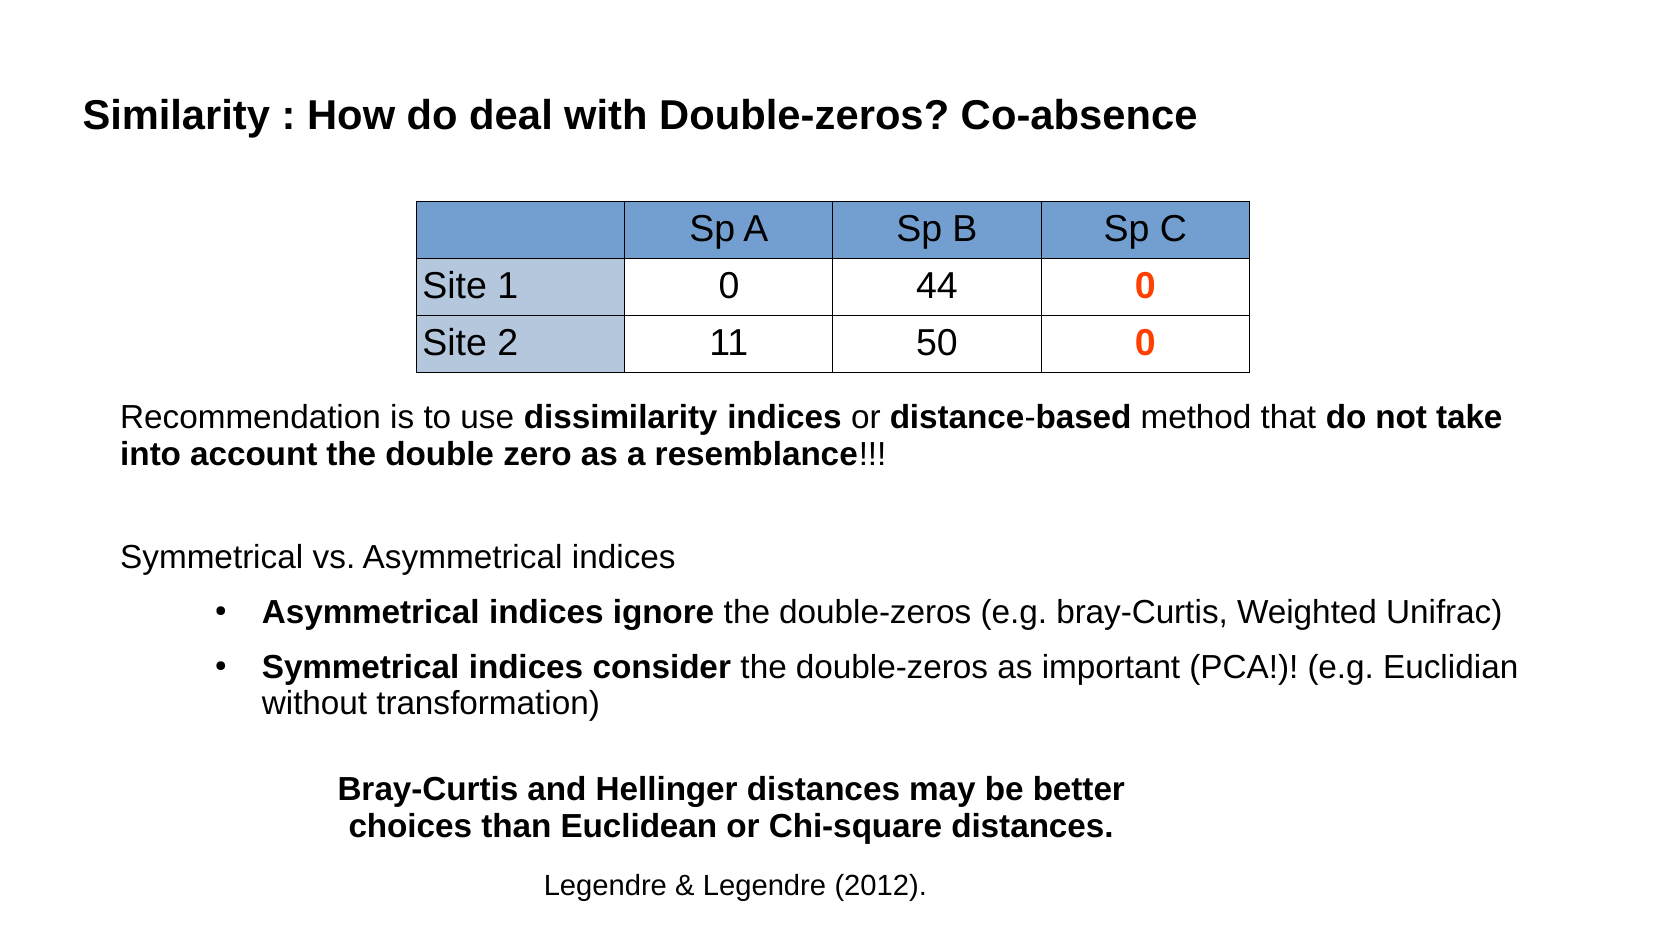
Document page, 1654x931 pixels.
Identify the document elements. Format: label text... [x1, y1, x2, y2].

text_box Bray-Curtis and Hellinger distances may be better choices than Euclidean or Chi-square distances. Legendre & Legendre (2012). [263, 762, 1201, 909]
table_header Sp C [1042, 202, 1249, 258]
table_header Sp A [625, 202, 832, 258]
table_cell Site 2 [417, 316, 624, 372]
table_cell 0 [1042, 316, 1249, 372]
table_cell 0 [625, 259, 832, 315]
table_cell Site 1 [417, 259, 624, 315]
table_header Sp B [833, 202, 1041, 258]
table_cell 50 [833, 316, 1041, 372]
list Recommendation is to use dissimilarity indices or distance-based method that do not take into account the double zero as a resemblance!!! Symmetrical vs. Asymmetrical indices Asymmetrical indices ignore the double-zeros (e.g. bray-Curtis, Weighted Unifrac) Symmetrical indices consider the double-zeros as important (PCA!)! (e.g. Euclidian without transformation) [49, 398, 1538, 751]
table_cell 11 [625, 316, 832, 372]
table_header [417, 202, 624, 258]
table_cell 44 [833, 259, 1041, 315]
title Similarity : How do deal with Double-zeros? Co-absence [82, 37, 1571, 193]
table_cell 0 [1042, 259, 1249, 315]
